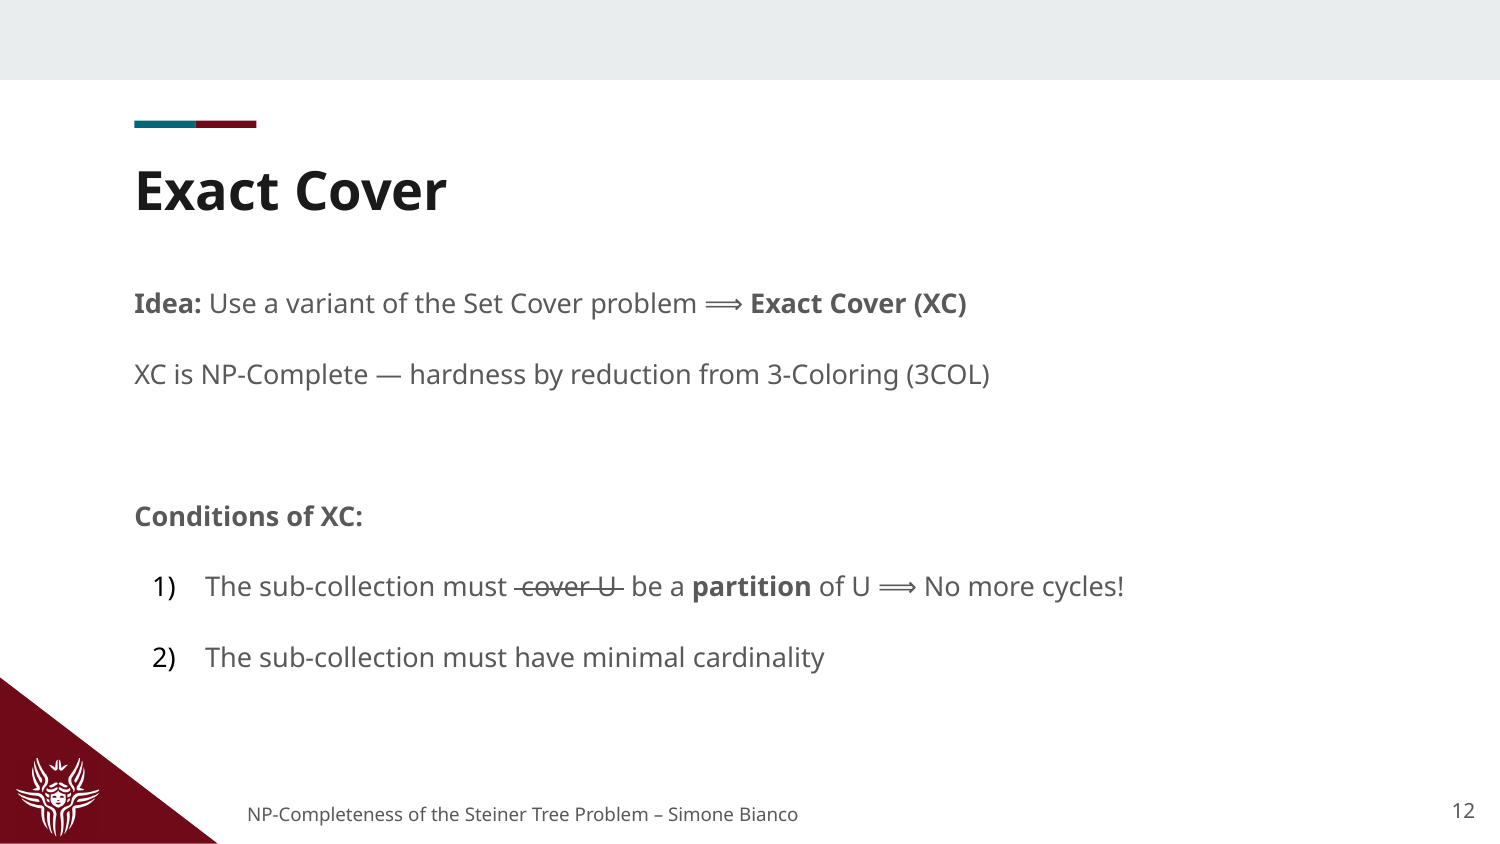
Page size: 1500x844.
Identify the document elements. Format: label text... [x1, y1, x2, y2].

title Exact Cover [119, 141, 1381, 230]
subtitle NP-Completeness of the Steiner Tree Problem – Simone Bianco [232, 783, 1193, 839]
picture [16, 758, 100, 839]
list Idea: Use a variant of the Set Cover problem ⟹ Exact Cover (XC) XC is NP-Complete — hardness by reduction from 3-Coloring (3COL) Conditions of XC: The sub-collection must cover U be a partition of U ⟹ No more cycles! The sub-collection must have minimal cardinality [119, 267, 1418, 638]
slide_number <number> [1400, 779, 1491, 844]
